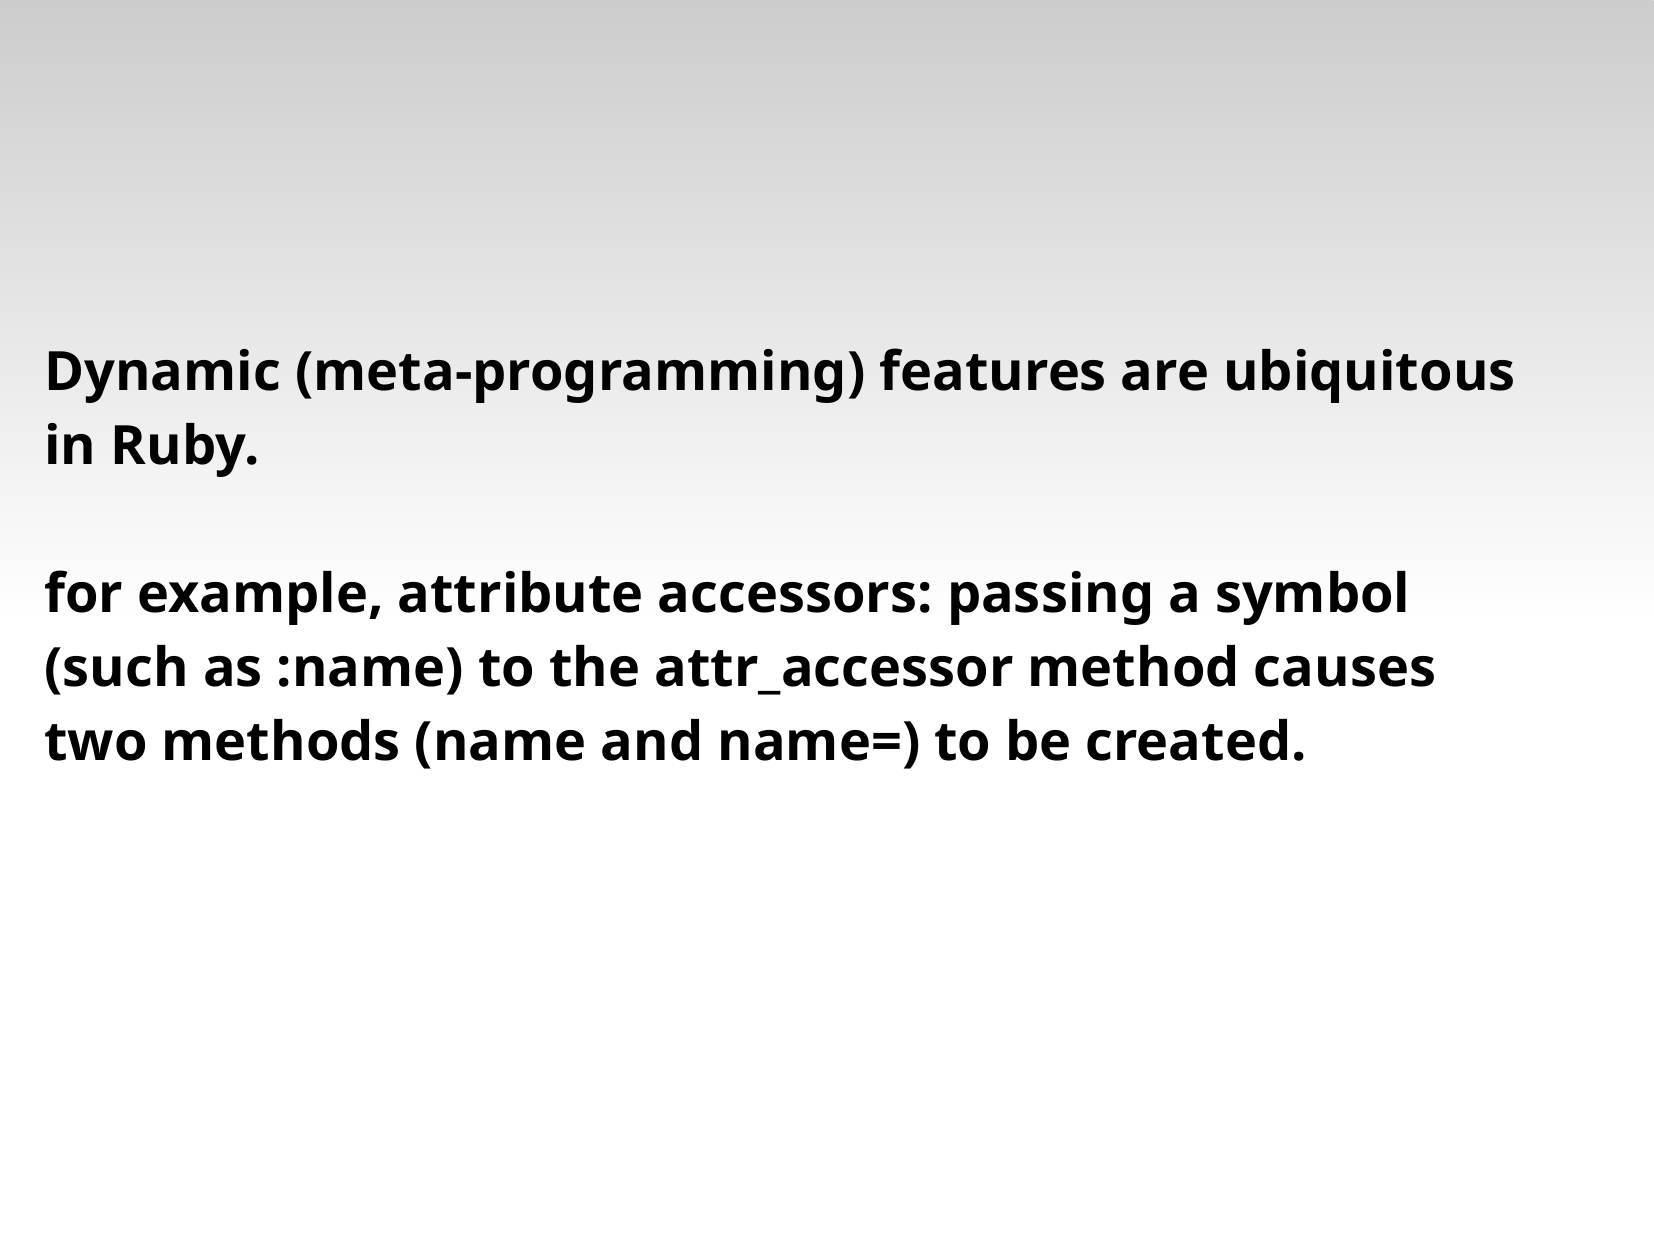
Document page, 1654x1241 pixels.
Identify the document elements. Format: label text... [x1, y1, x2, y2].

text_box Dynamic (meta-programming) features are ubiquitous in Ruby. for example, attribute accessors: passing a symbol (such as :name) to the attr_accessor method causes two methods (name and name=) to be created. [29, 324, 1565, 945]
